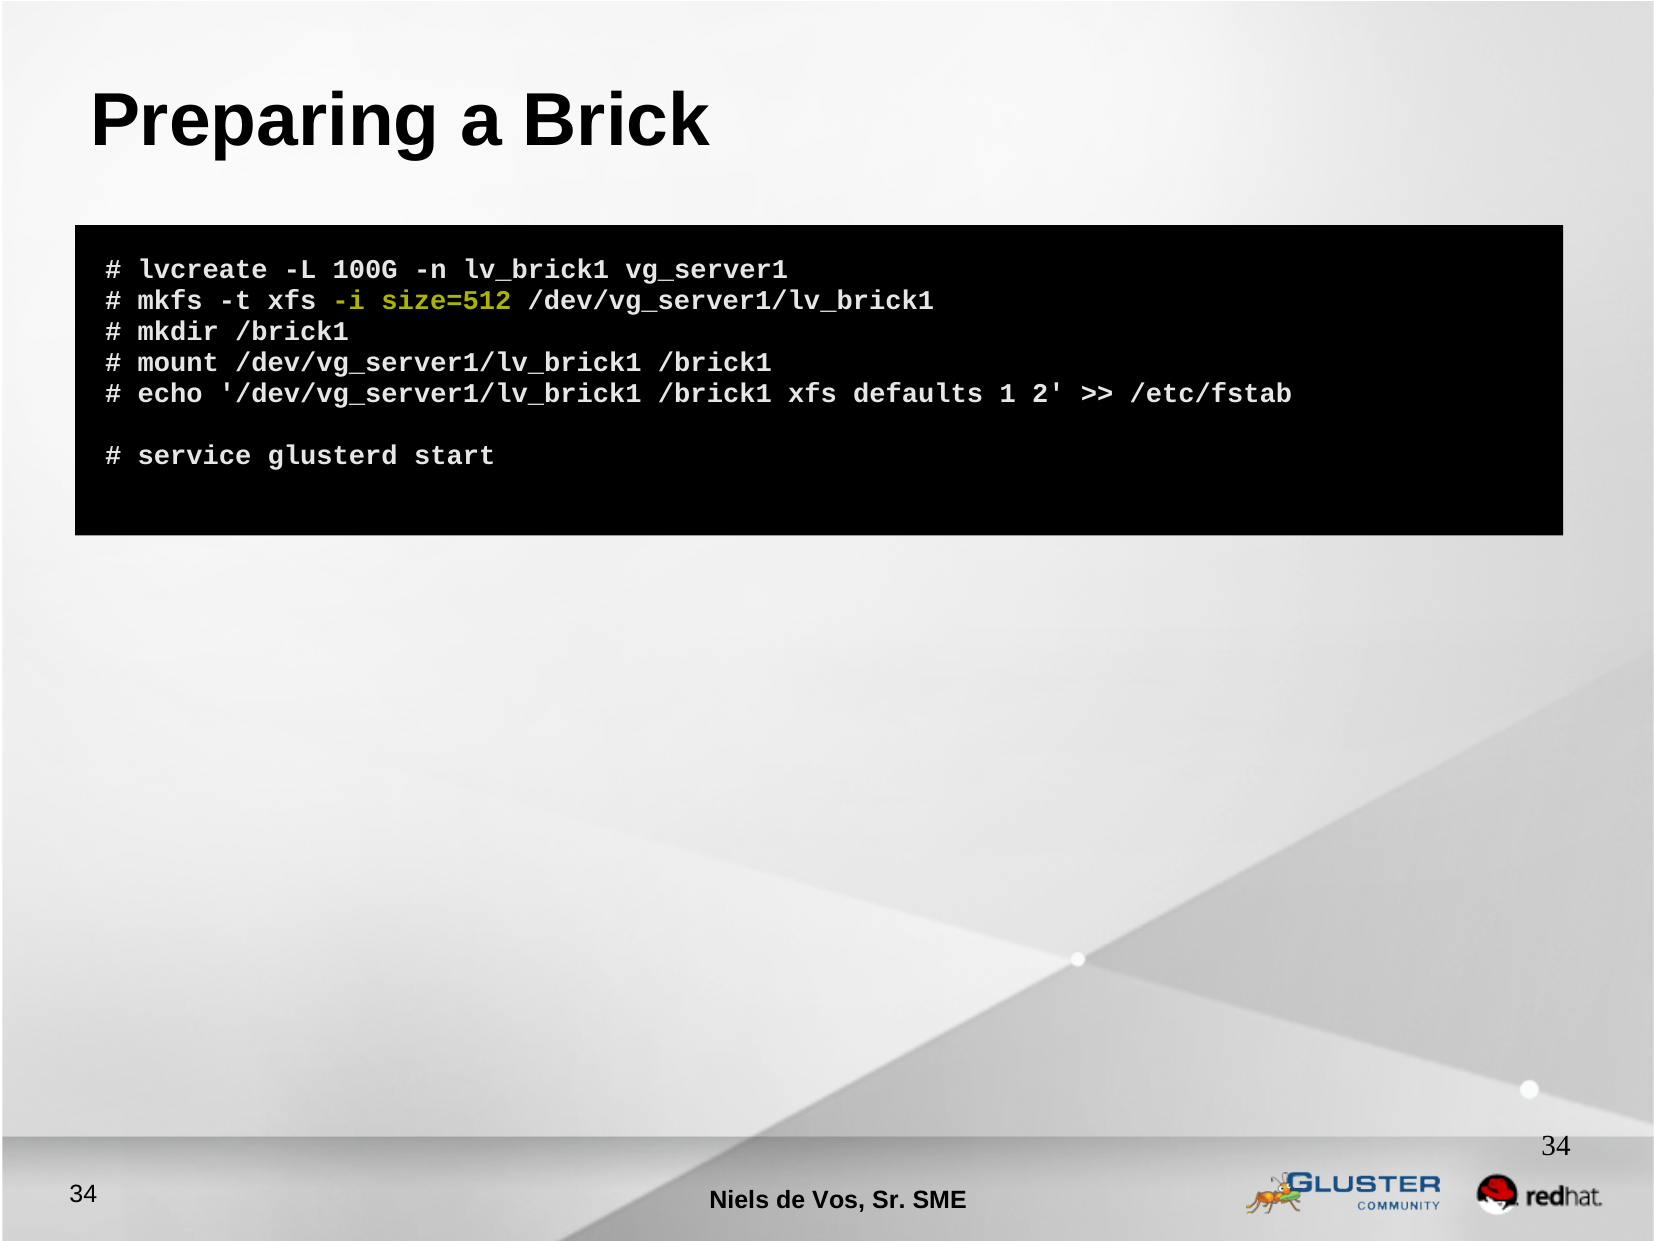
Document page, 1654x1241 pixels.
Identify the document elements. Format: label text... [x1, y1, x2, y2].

picture [2, 1, 1654, 1241]
list # lvcreate -L 100G -n lv_brick1 vg_server1 # mkfs -t xfs -i size=512 /dev/vg_server1/lv_brick1 # mkdir /brick1 # mount /dev/vg_server1/lv_brick1 /brick1 # echo '/dev/vg_server1/lv_brick1 /brick1 xfs defaults 1 2' >> /etc/fstab # service glusterd start [75, 225, 1564, 536]
title Preparing a Brick [90, 15, 1579, 223]
